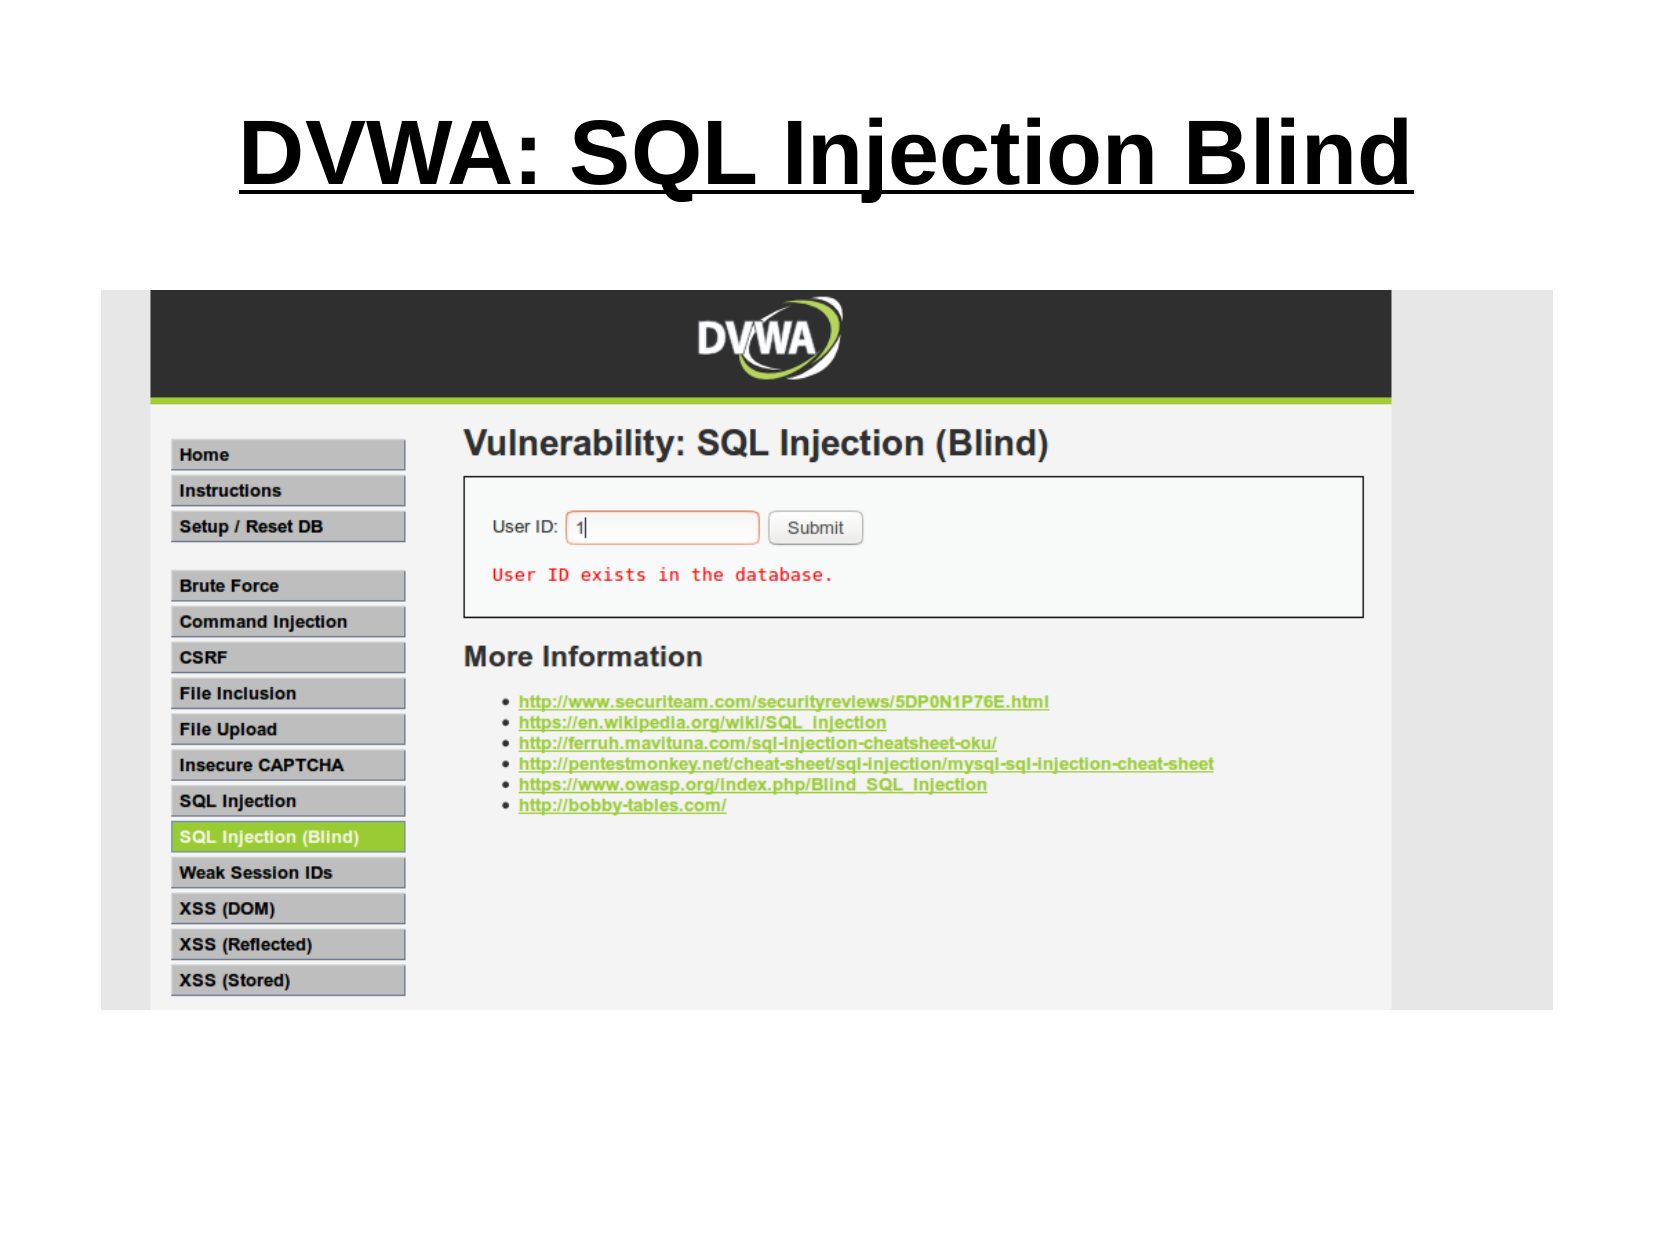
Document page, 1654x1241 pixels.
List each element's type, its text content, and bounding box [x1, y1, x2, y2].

picture [101, 290, 1553, 1010]
title DVWA: SQL Injection Blind [82, 49, 1571, 257]
